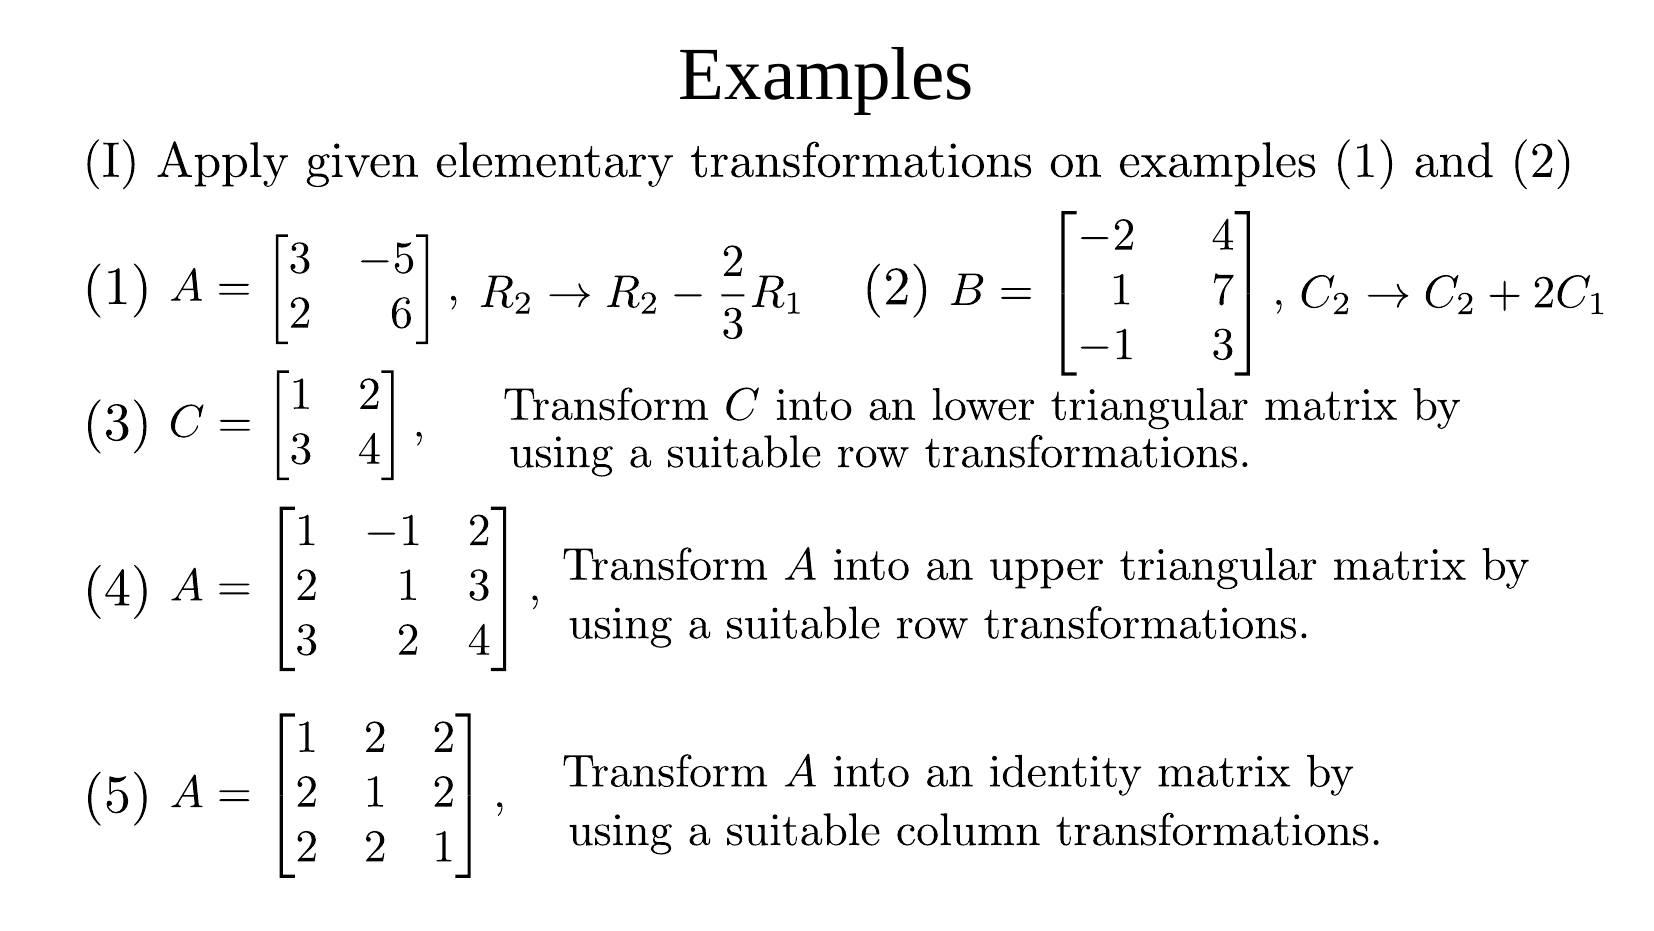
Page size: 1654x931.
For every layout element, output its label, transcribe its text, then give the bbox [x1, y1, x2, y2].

text_box [171, 713, 503, 878]
text_box [480, 245, 800, 340]
text_box [563, 546, 1529, 590]
text_box [864, 263, 927, 318]
text_box [85, 564, 147, 619]
text_box [1301, 274, 1604, 315]
text_box [569, 812, 1379, 855]
text_box [510, 434, 1248, 477]
title Examples [82, 32, 1571, 116]
text_box [170, 370, 422, 481]
text_box [950, 211, 1282, 376]
text_box [563, 753, 1354, 796]
text_box [170, 234, 457, 345]
text_box [85, 263, 147, 318]
text_box [85, 139, 1570, 190]
text_box [569, 605, 1307, 648]
text_box [504, 387, 1460, 430]
text_box [171, 506, 538, 672]
subtitle [47, 129, 1607, 898]
text_box [85, 399, 147, 454]
text_box [85, 771, 147, 826]
